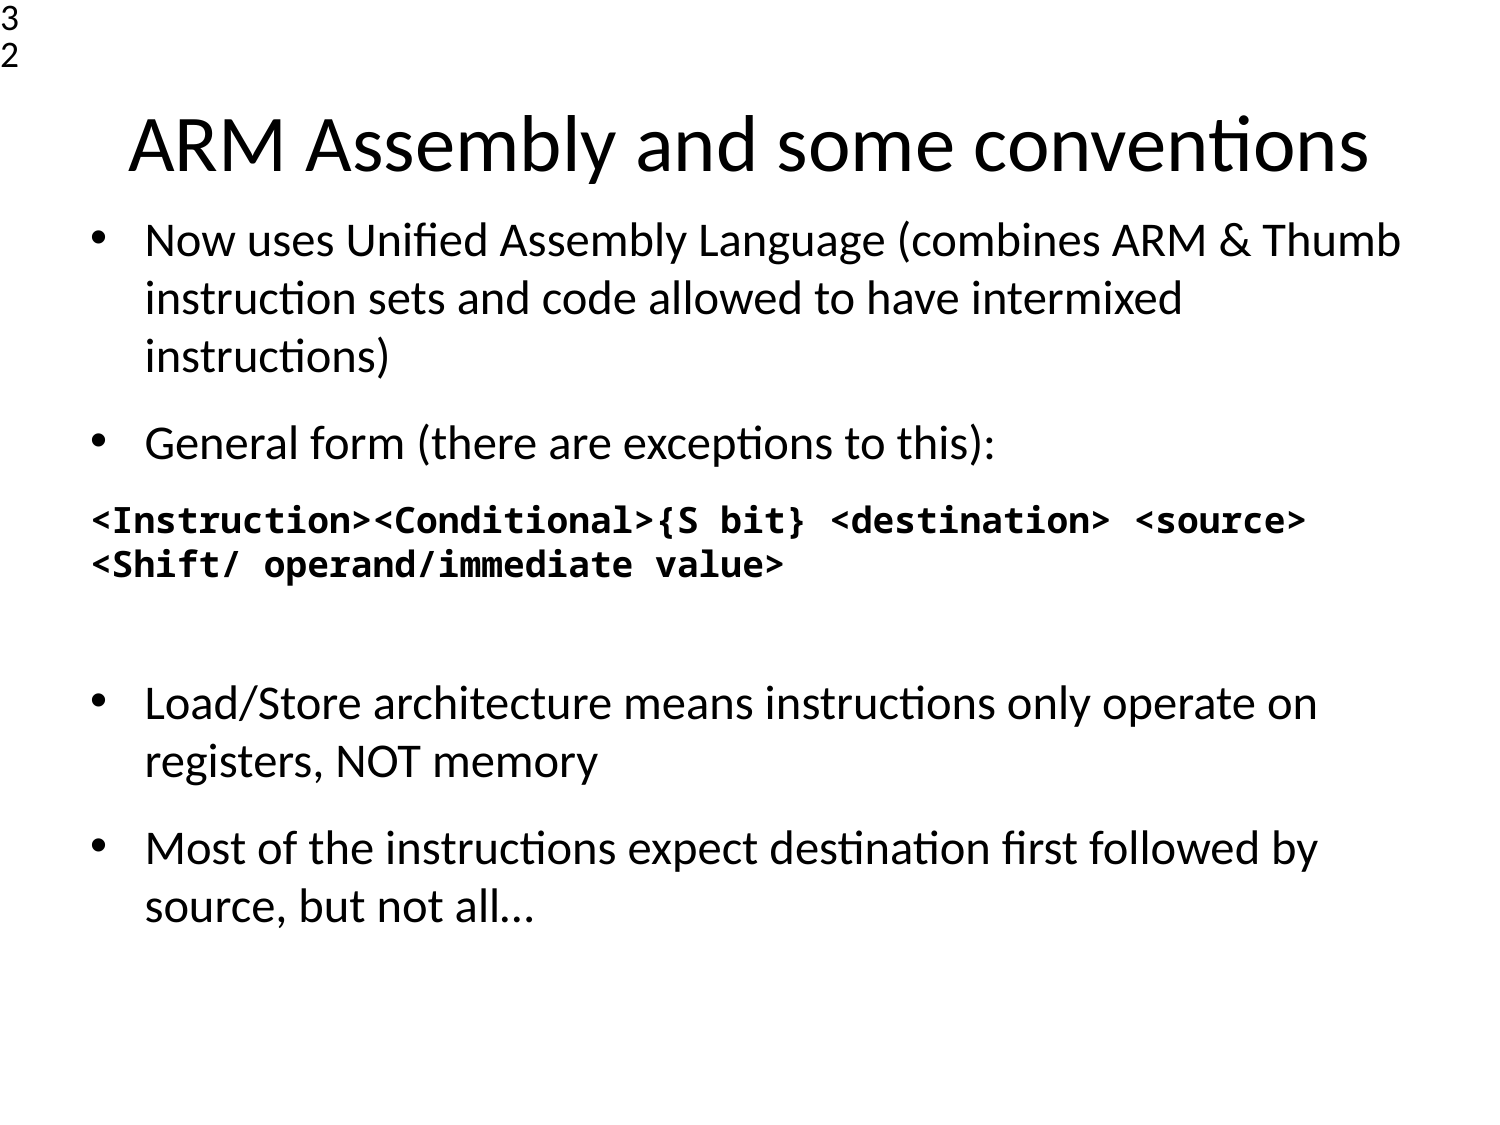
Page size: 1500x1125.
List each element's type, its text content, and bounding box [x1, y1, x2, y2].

title ARM Assembly and some conventions [75, 45, 1425, 200]
list Now uses Unified Assembly Language (combines ARM & Thumb instruction sets and code allowed to have intermixed instructions) General form (there are exceptions to this): <Instruction><Conditional>{S bit} <destination> <source> <Shift/ operand/immediate value> Load/Store architecture means instructions only operate on registers, NOT memory Most of the instructions expect destination first followed by source, but not all… [75, 200, 1425, 943]
